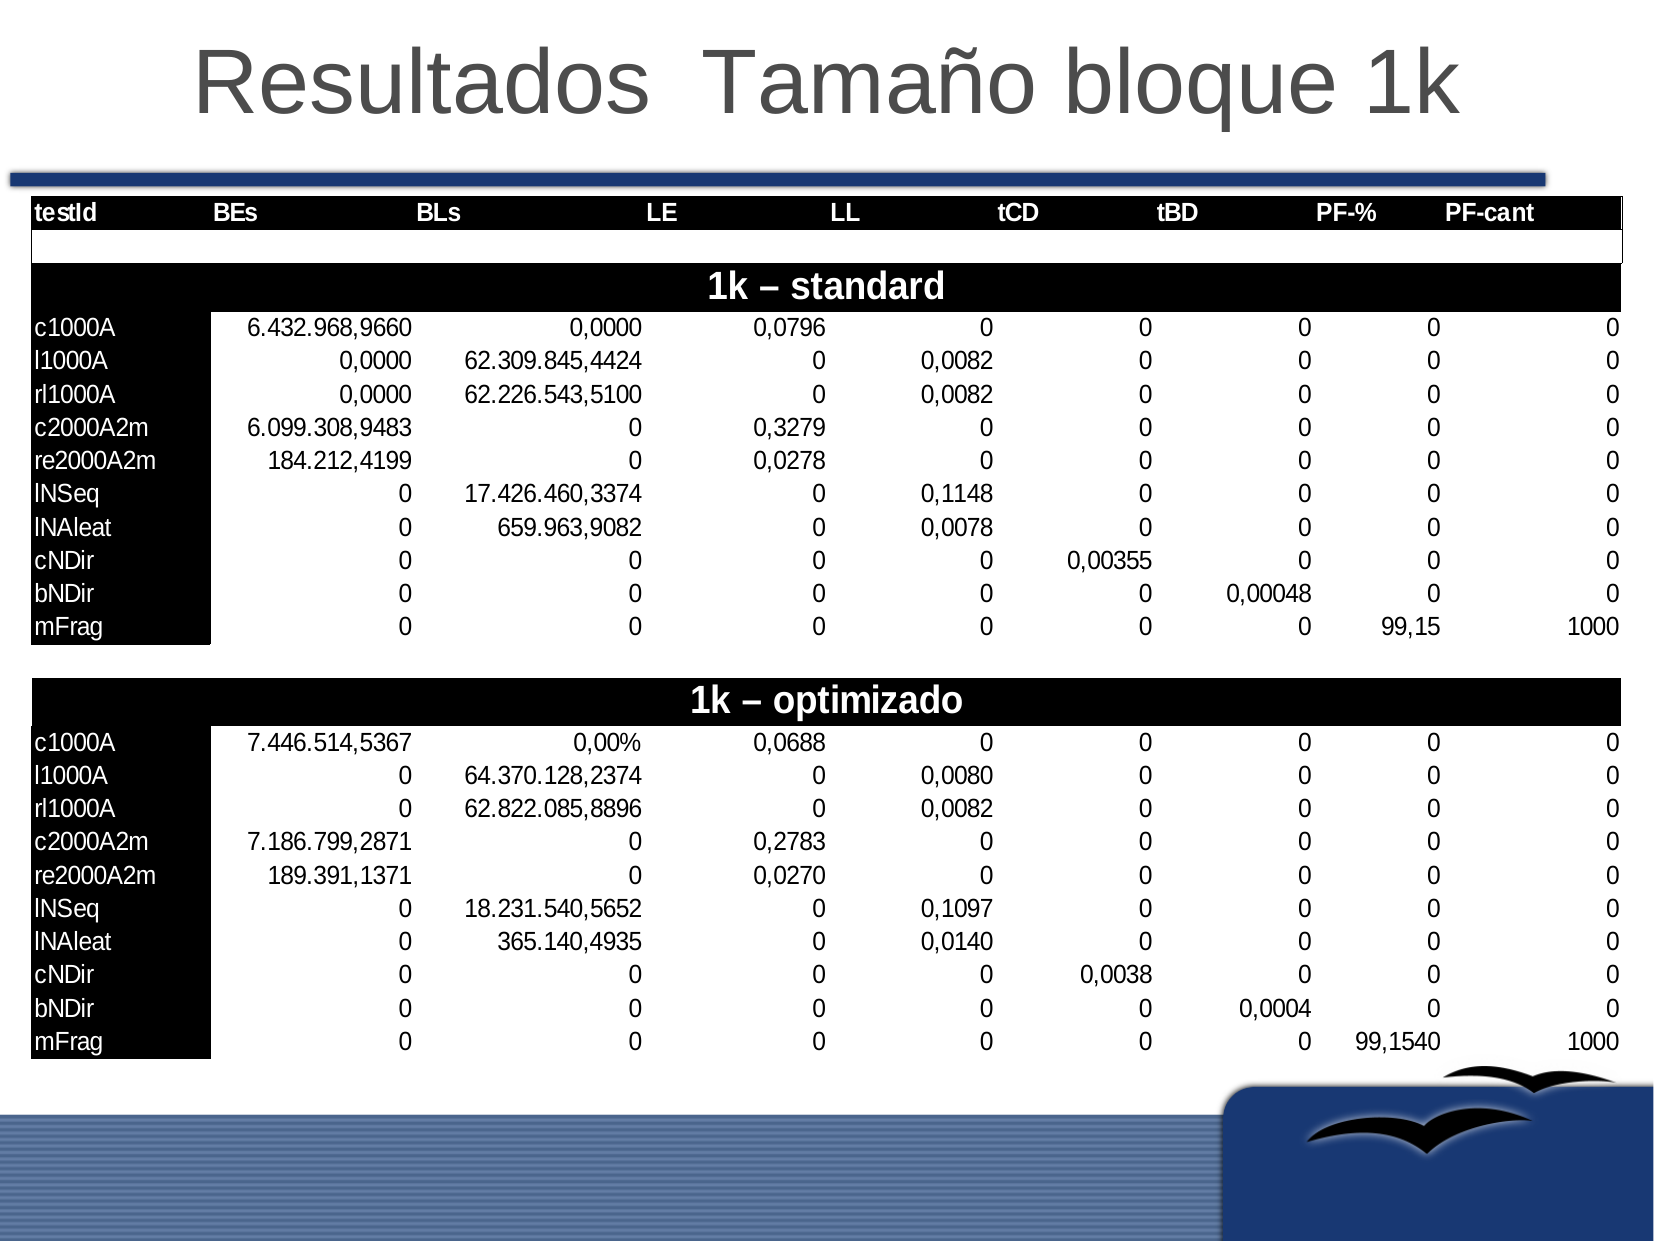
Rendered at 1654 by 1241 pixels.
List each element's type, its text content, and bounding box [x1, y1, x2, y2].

picture [0, 0, 1654, 1241]
chart [29, 194, 1625, 1063]
title Resultados Tamaño bloque 1k [121, 0, 1534, 164]
